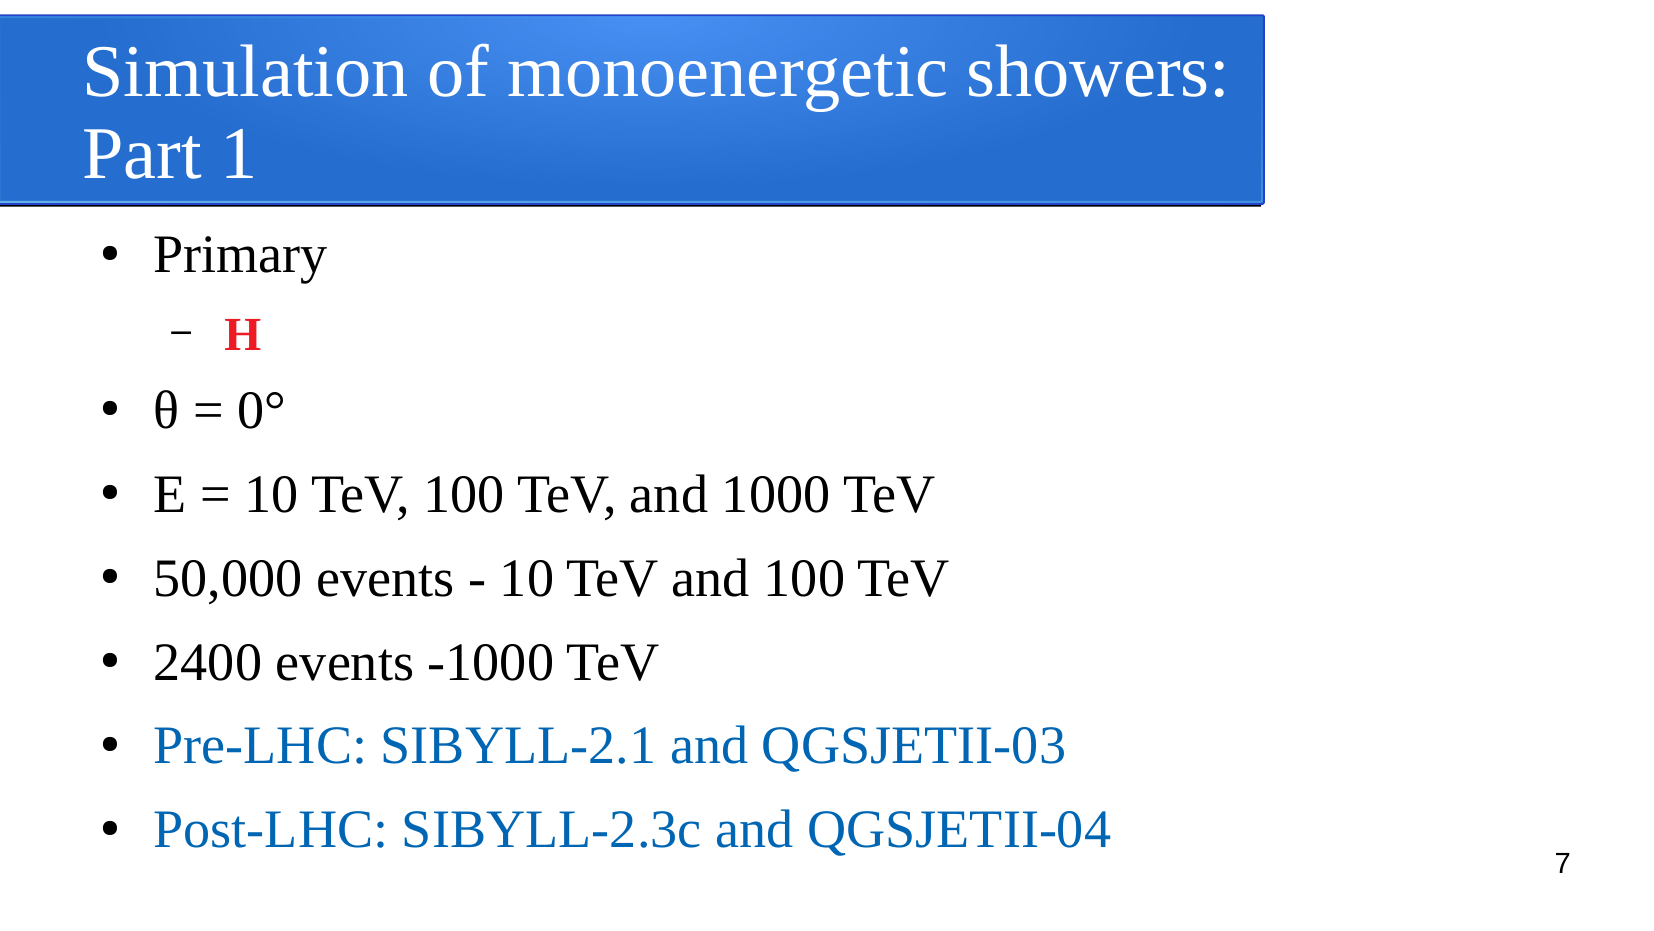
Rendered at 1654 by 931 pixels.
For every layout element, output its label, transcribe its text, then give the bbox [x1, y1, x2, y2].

list Primary H θ = 0° E = 10 TeV, 100 TeV, and 1000 TeV 50,000 events - 10 TeV and 100 TeV 2400 events -1000 TeV Pre-LHC: SIBYLL-2.1 and QGSJETII-03 Post-LHC: SIBYLL-2.3c and QGSJETII-04 [82, 224, 1571, 863]
title Simulation of monoenergetic showers: Part 1 [82, 29, 1235, 195]
